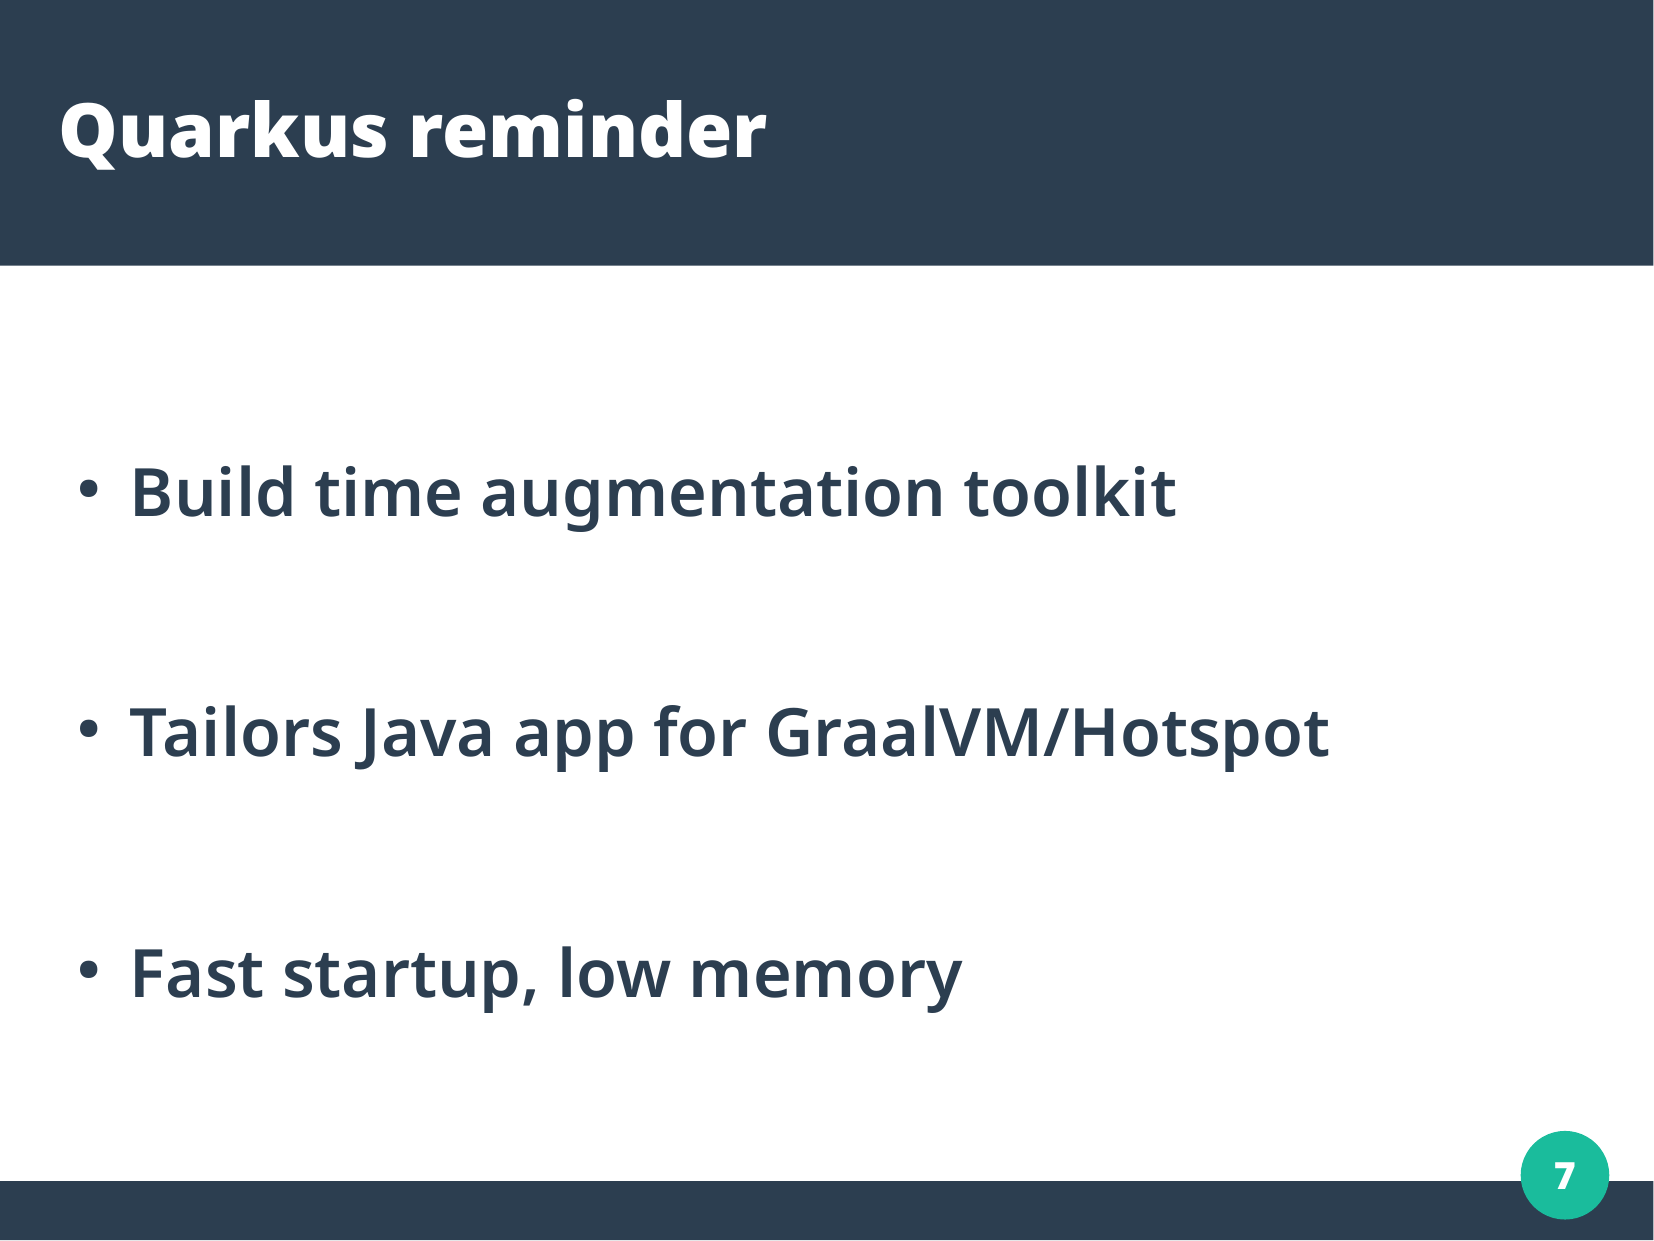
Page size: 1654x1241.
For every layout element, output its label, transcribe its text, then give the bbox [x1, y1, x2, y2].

list Build time augmentation toolkit Tailors Java app for GraalVM/Hotspot Fast startup, low memory [59, 324, 1595, 1152]
title Quarkus reminder [59, 49, 1595, 207]
